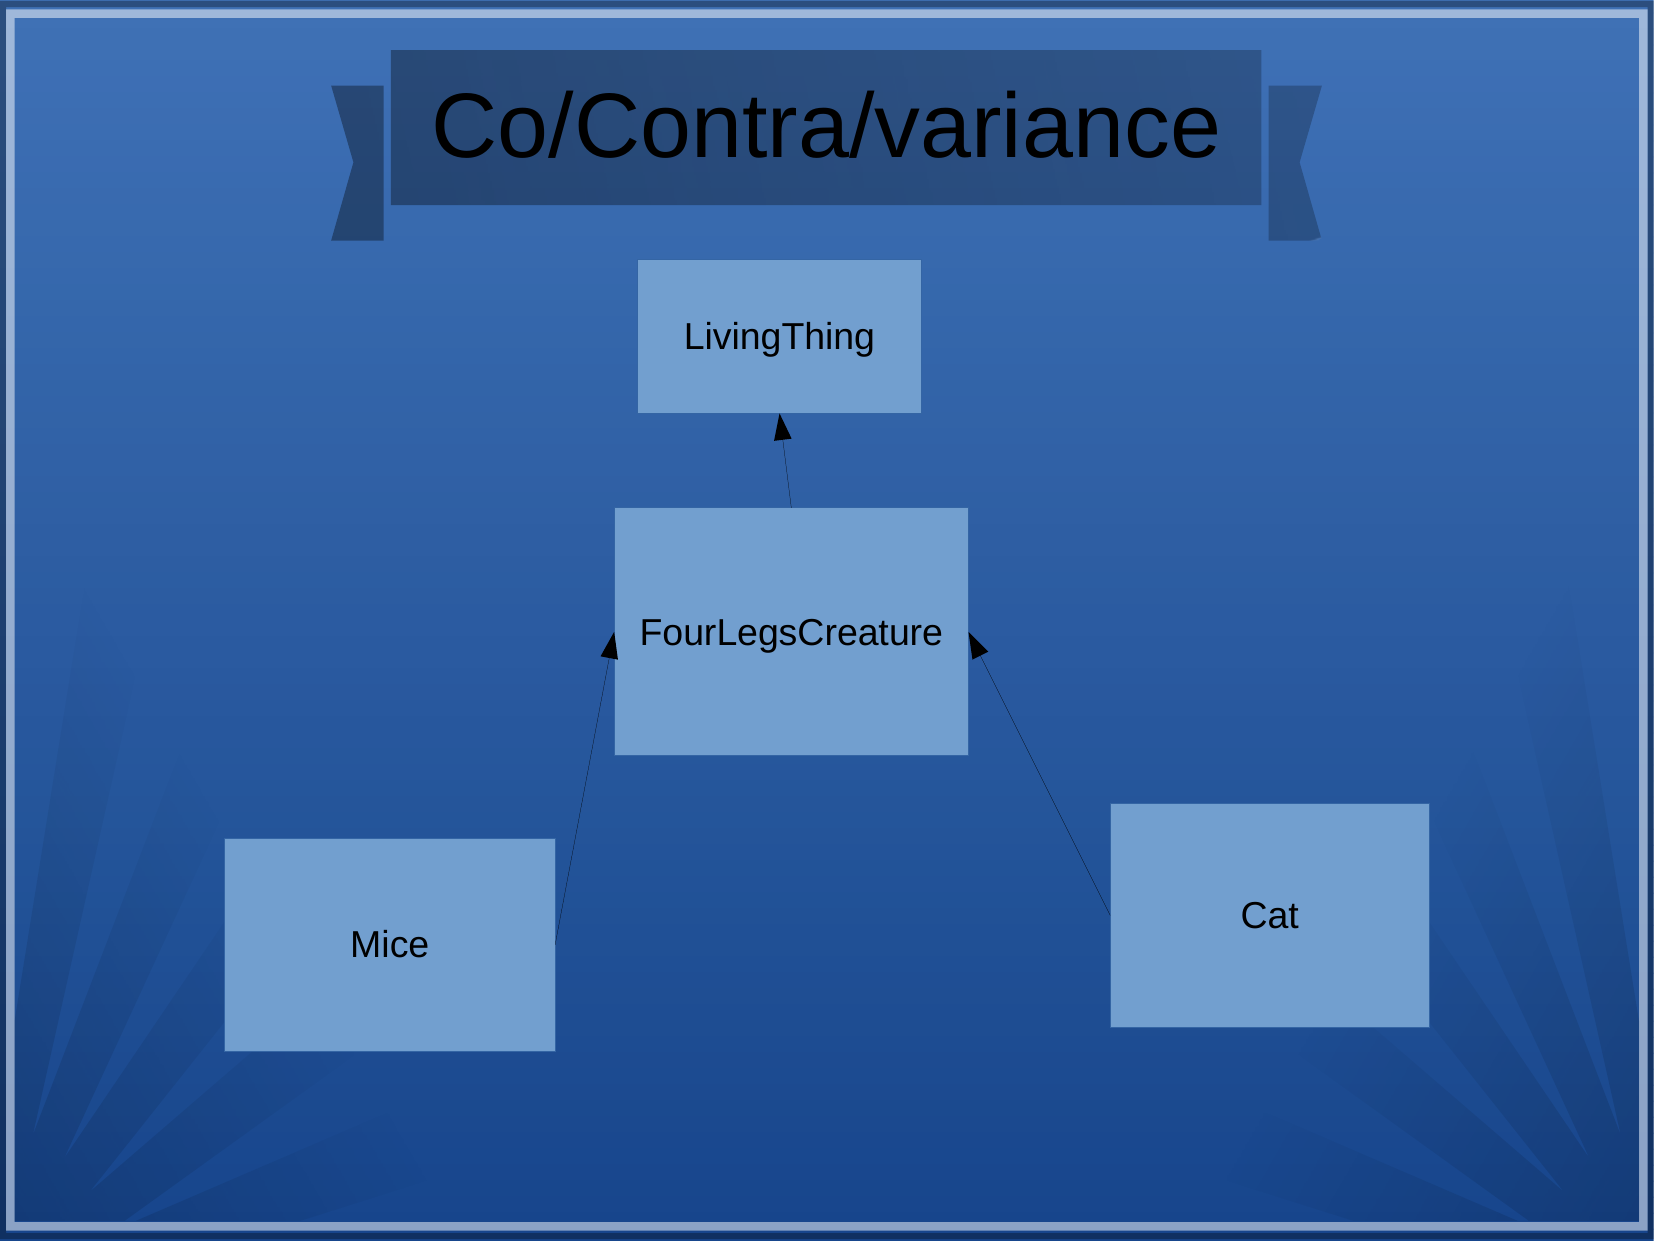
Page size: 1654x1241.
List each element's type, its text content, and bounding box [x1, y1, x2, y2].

text_box Mice [224, 838, 556, 1052]
text_box FourLegsCreature [614, 507, 969, 756]
text_box Cat [1110, 803, 1430, 1028]
title Co/Contra/variance [389, 47, 1264, 205]
text_box LivingThing [637, 259, 922, 414]
